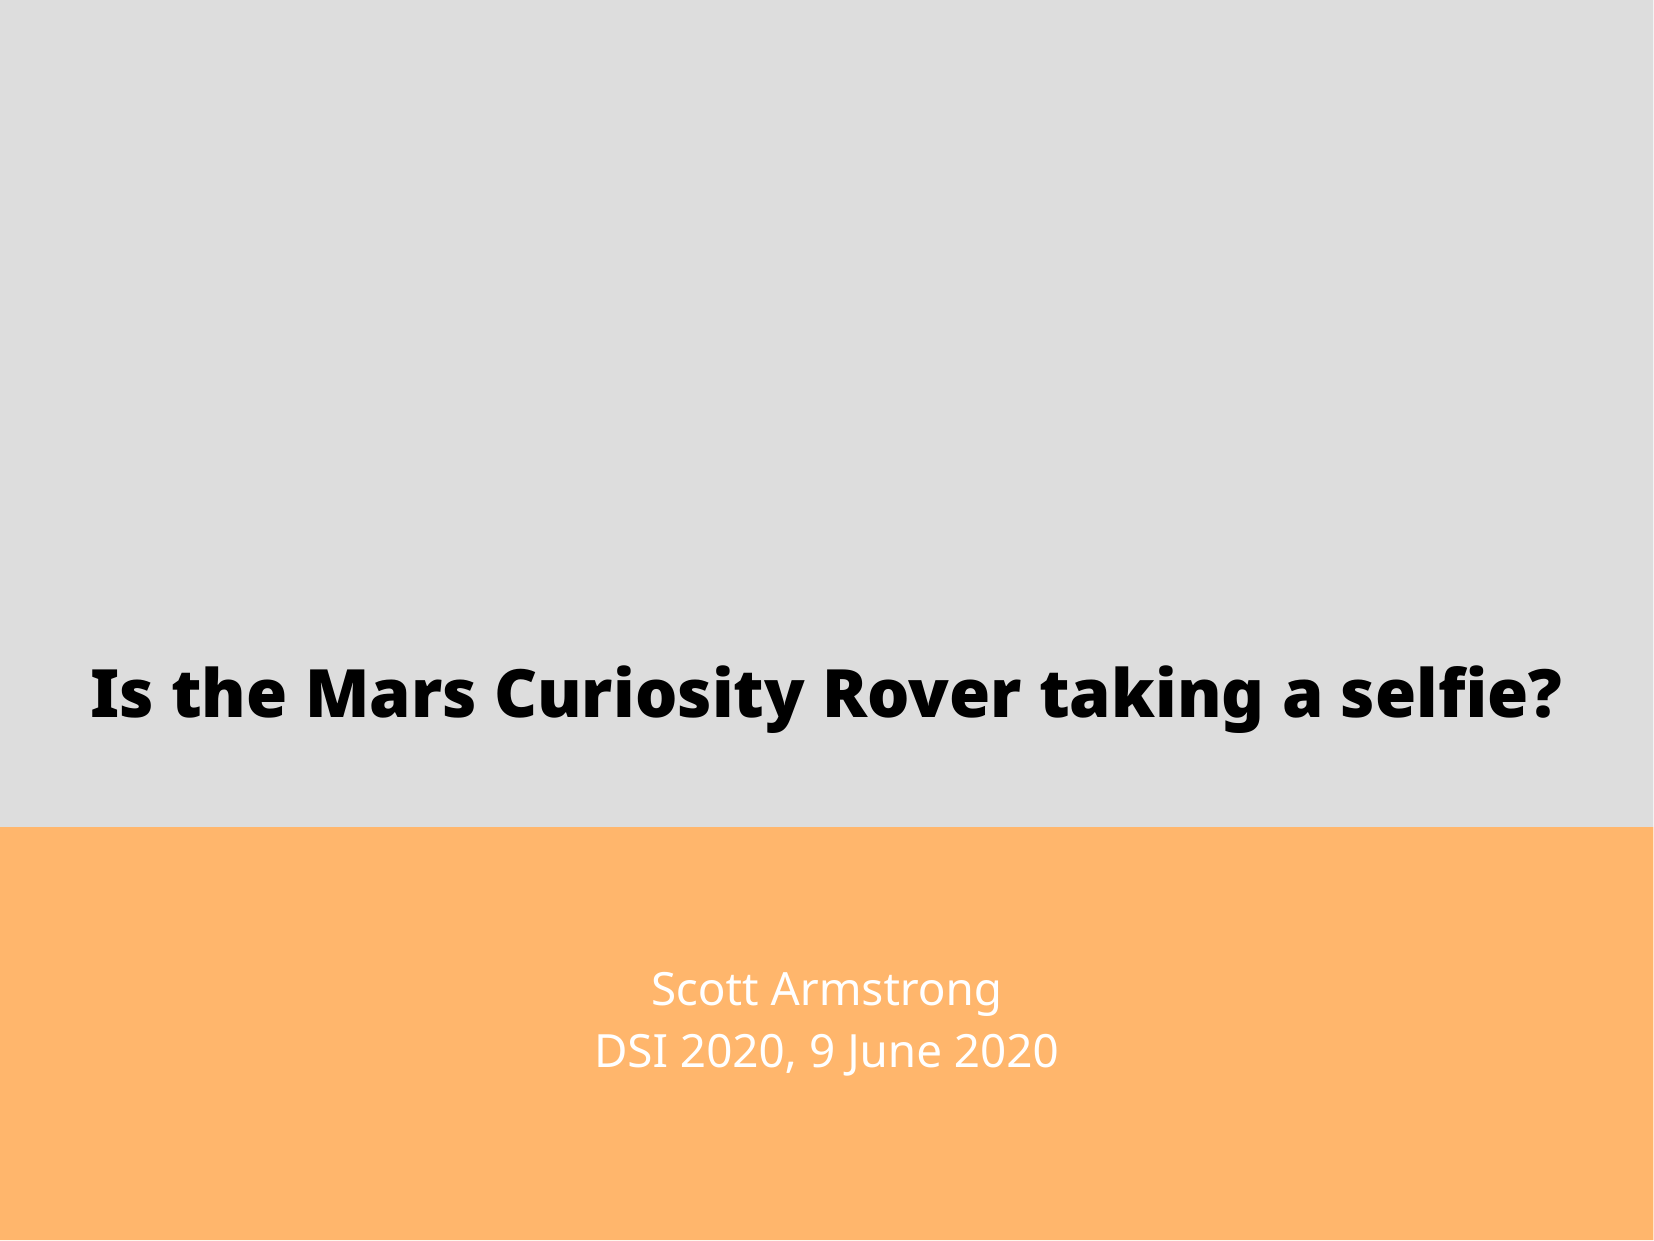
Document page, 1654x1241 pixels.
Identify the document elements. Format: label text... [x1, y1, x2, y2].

subtitle Scott Armstrong DSI 2020, 9 June 2020 [59, 856, 1595, 1182]
title Is the Mars Curiosity Rover taking a selfie? [0, 551, 1654, 786]
